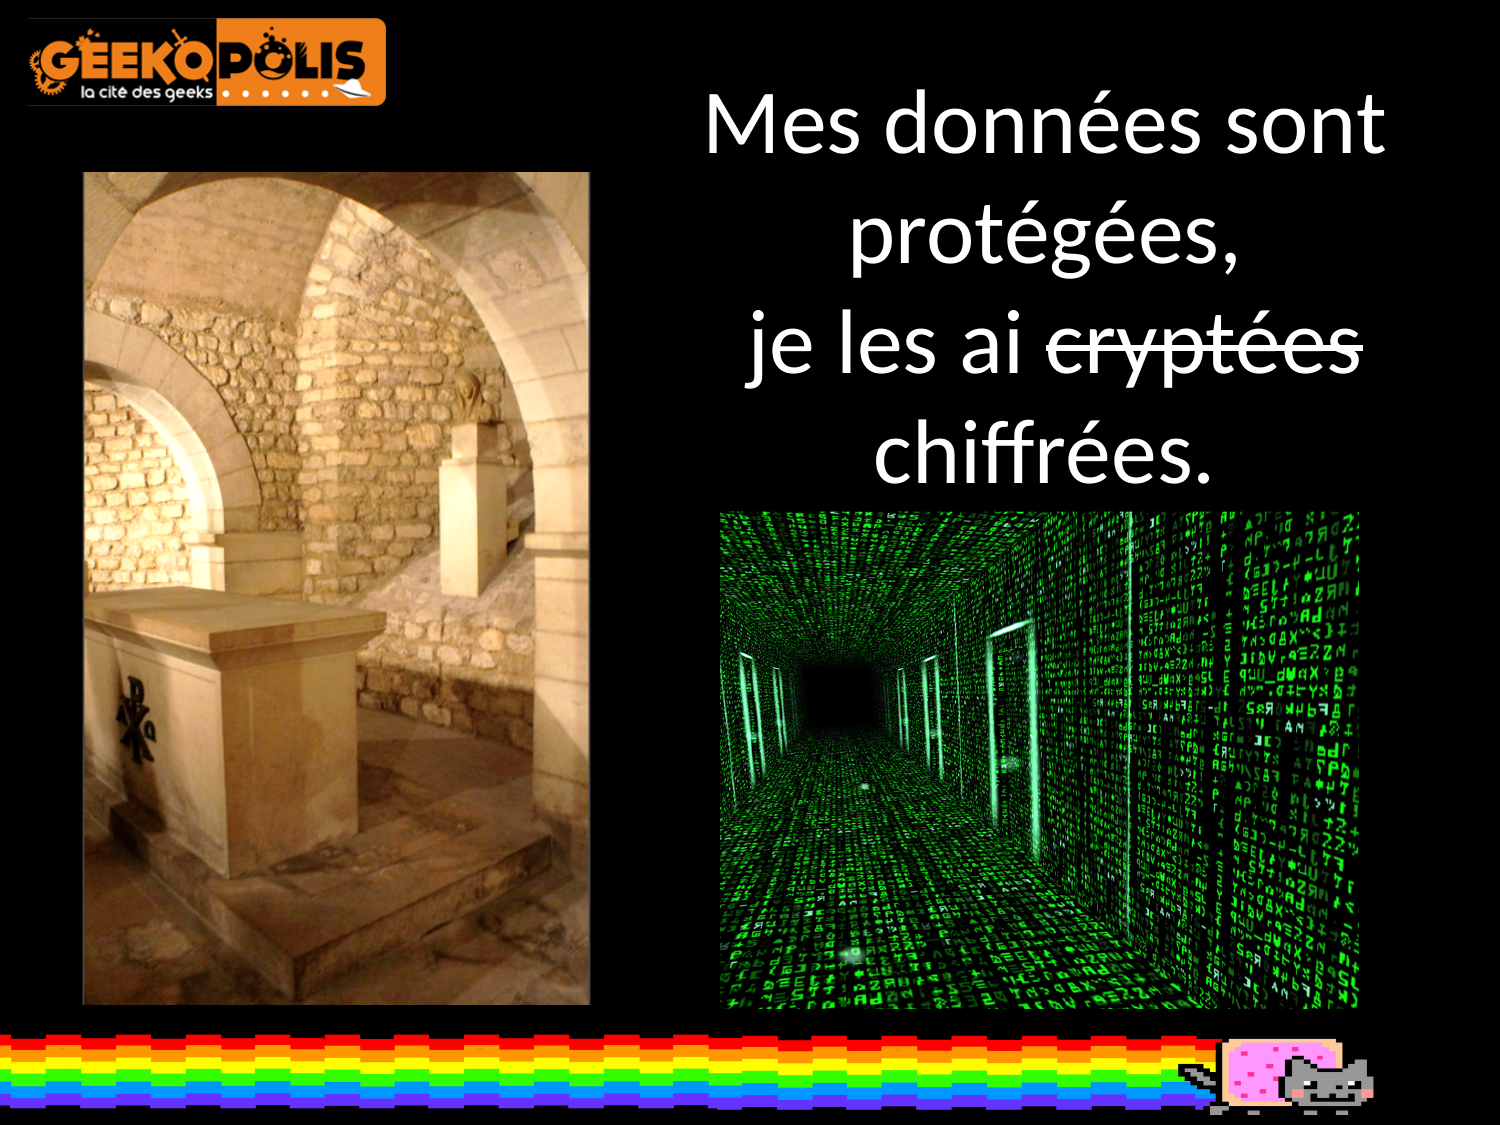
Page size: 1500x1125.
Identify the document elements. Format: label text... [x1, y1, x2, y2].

picture [720, 509, 1359, 1009]
picture [17, 11, 390, 113]
text_box Mes données sont protégées, je les ai cryptées chiffrées. [661, 54, 1430, 510]
picture [82, 172, 591, 1005]
picture [0, 1027, 1382, 1121]
